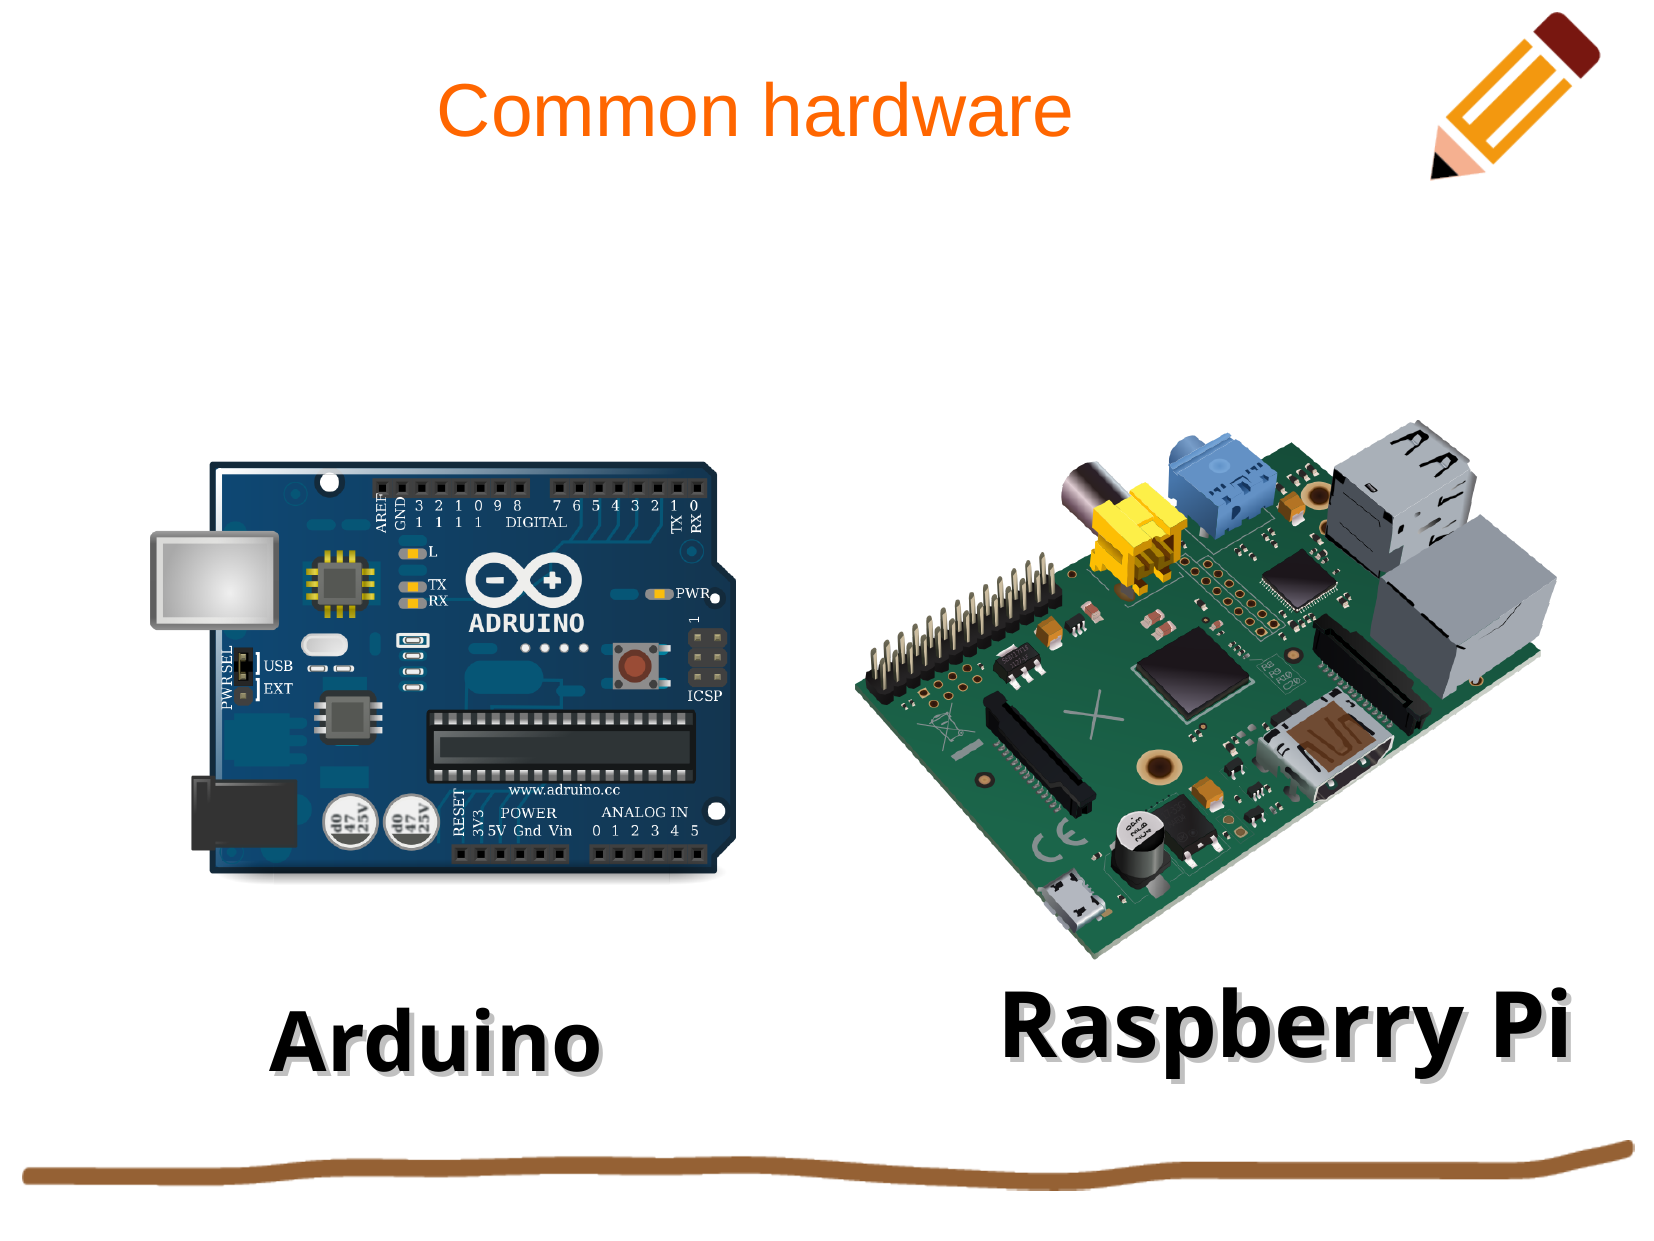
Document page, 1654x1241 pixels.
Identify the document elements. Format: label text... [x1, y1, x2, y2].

picture [150, 461, 736, 886]
text_box Raspberry Pi [982, 952, 1576, 1096]
picture [1430, 12, 1601, 181]
picture [22, 1140, 1635, 1191]
picture [855, 419, 1557, 961]
title Common hardware [82, 49, 1430, 172]
text_box Arduino [255, 975, 589, 1107]
